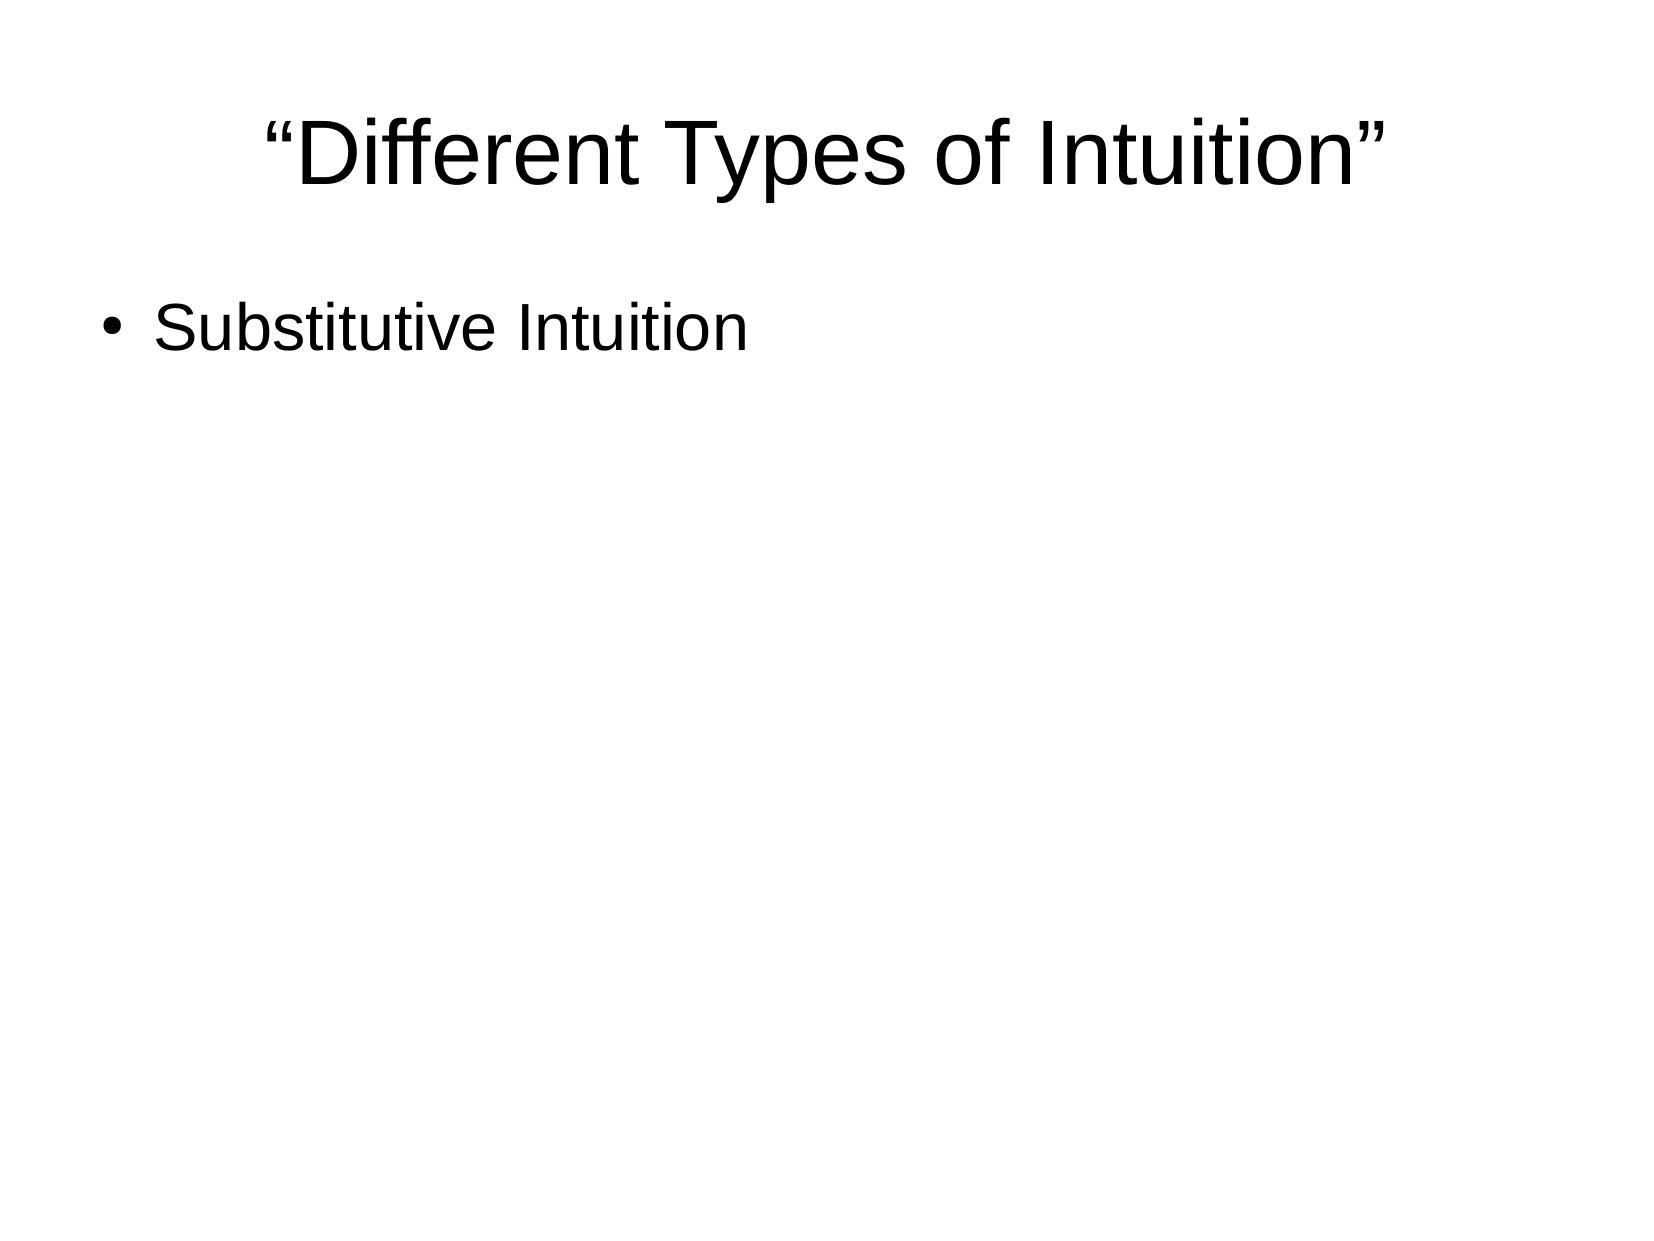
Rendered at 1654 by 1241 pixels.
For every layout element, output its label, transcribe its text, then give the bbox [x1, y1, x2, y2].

list Substitutive Intuition [82, 290, 1571, 1010]
title “Different Types of Intuition” [82, 49, 1571, 257]
